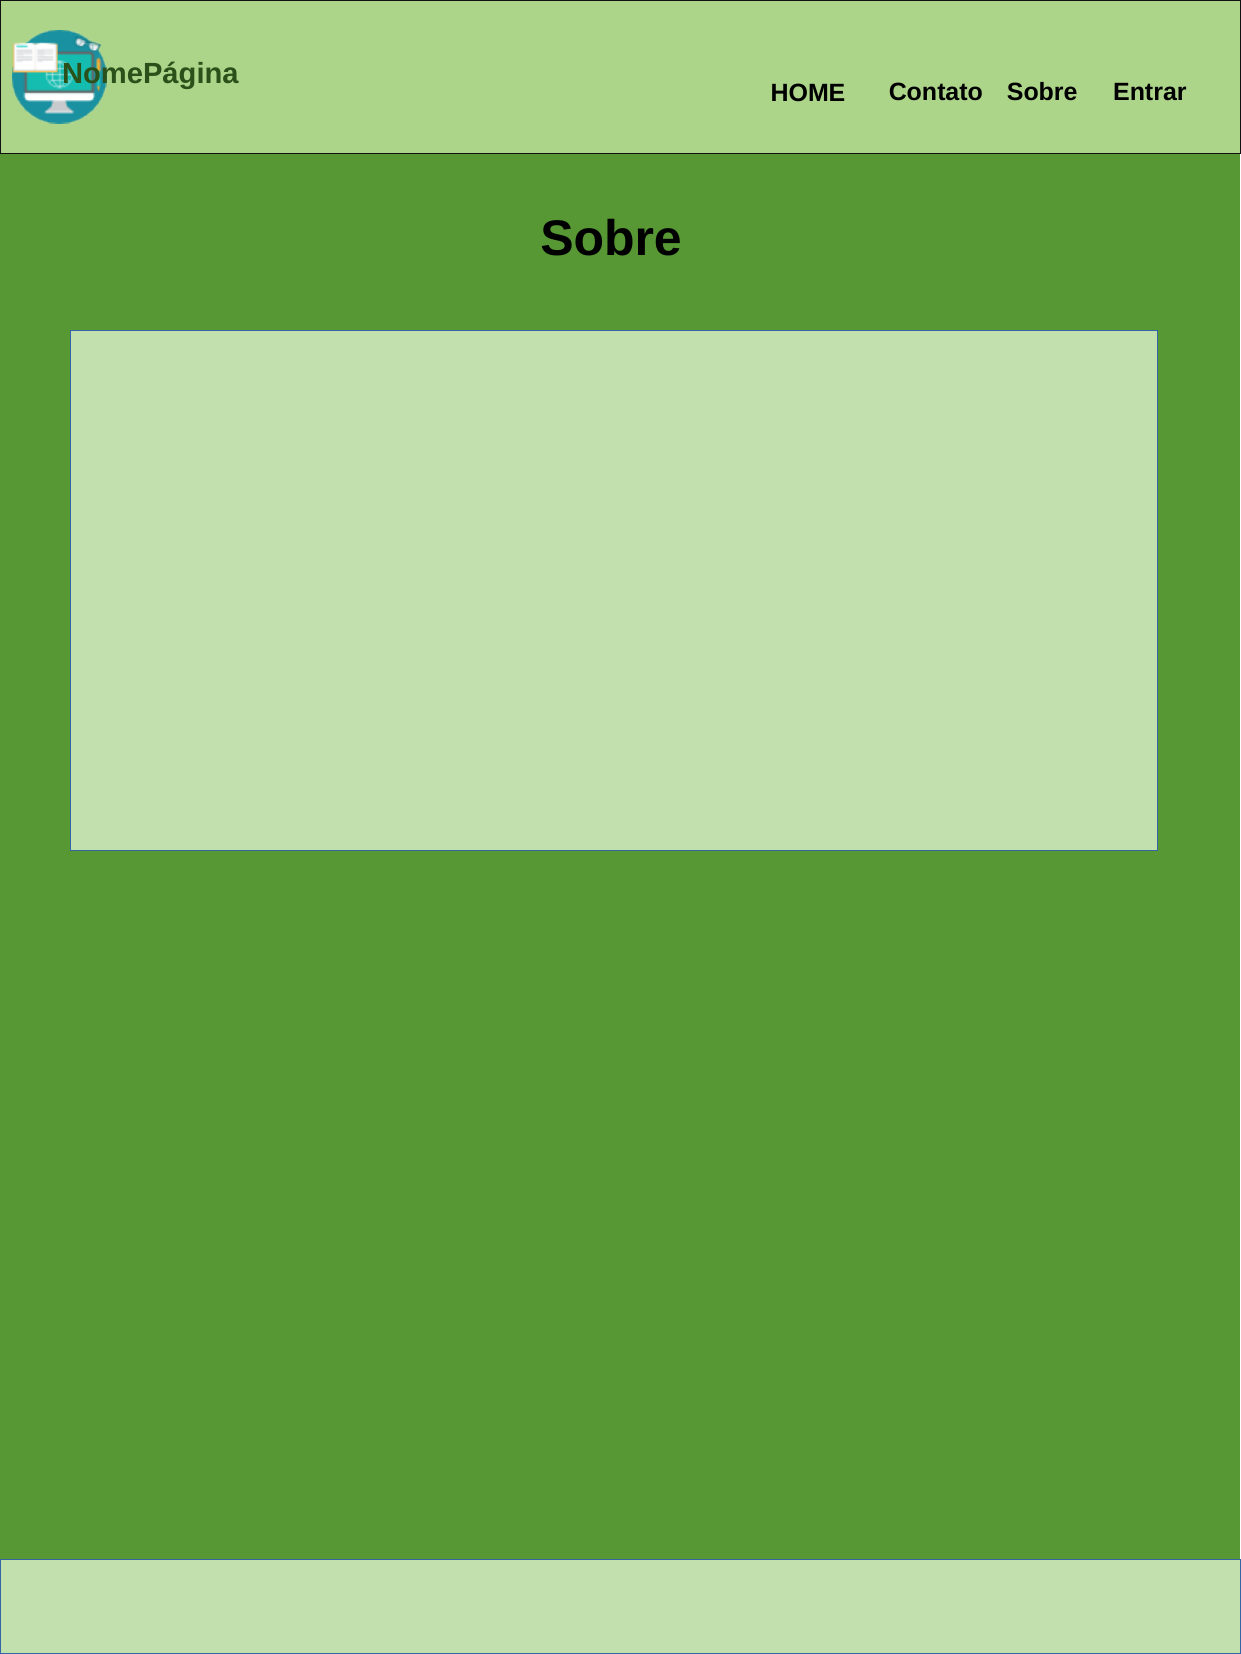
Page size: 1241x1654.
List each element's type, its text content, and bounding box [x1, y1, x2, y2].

picture [12, 30, 107, 125]
text_box NomePágina [47, 49, 260, 130]
text_box [0, 0, 1241, 154]
text_box [0, 1559, 1241, 1654]
text_box HOME [755, 70, 863, 114]
text_box Sobre [525, 203, 697, 274]
text_box Entrar [1098, 70, 1229, 142]
text_box Sobre [992, 70, 1098, 142]
text_box Contato [874, 70, 992, 142]
text_box [70, 330, 1158, 851]
